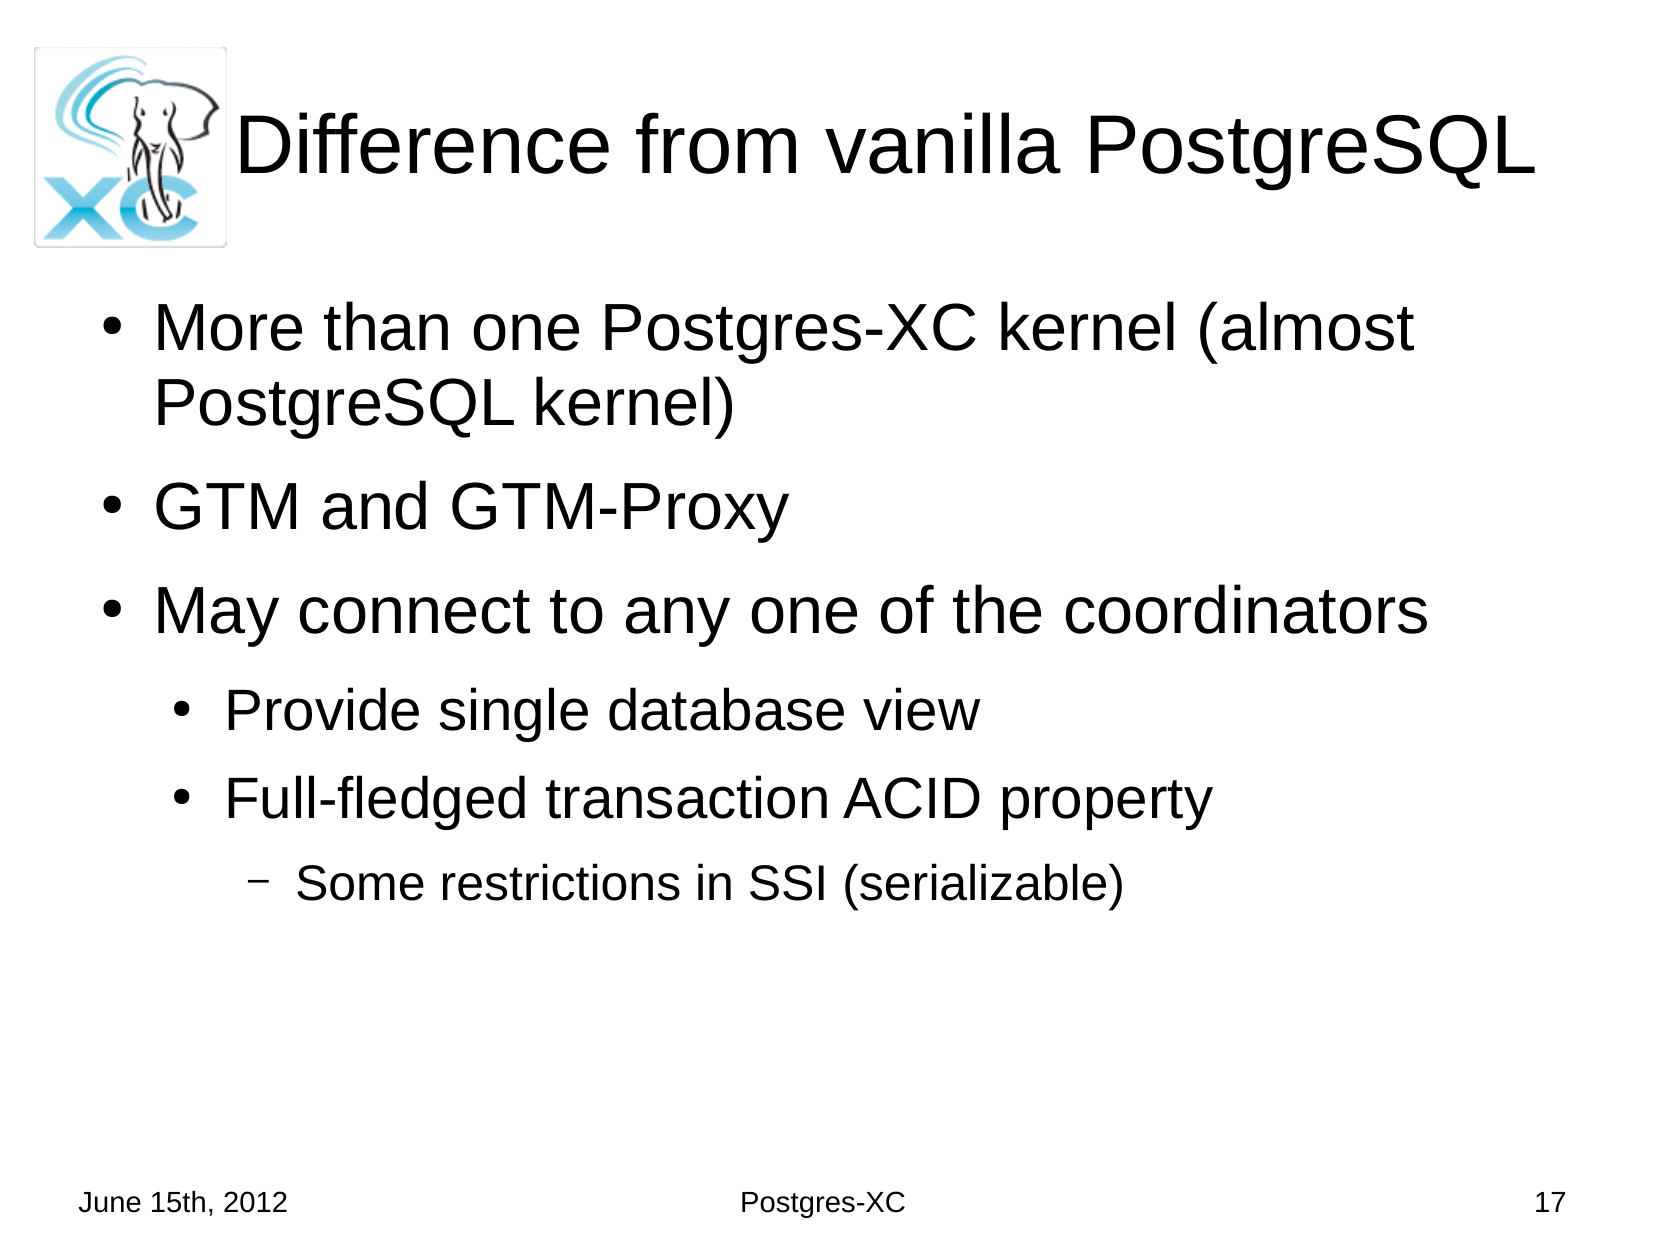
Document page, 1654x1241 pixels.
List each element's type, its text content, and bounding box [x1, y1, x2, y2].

list More than one Postgres-XC kernel (almost PostgreSQL kernel) GTM and GTM-Proxy May connect to any one of the coordinators Provide single database view Full-fledged transaction ACID property Some restrictions in SSI (serializable) [82, 290, 1571, 1010]
title Difference from vanilla PostgreSQL [234, 40, 1599, 248]
picture [34, 47, 227, 248]
